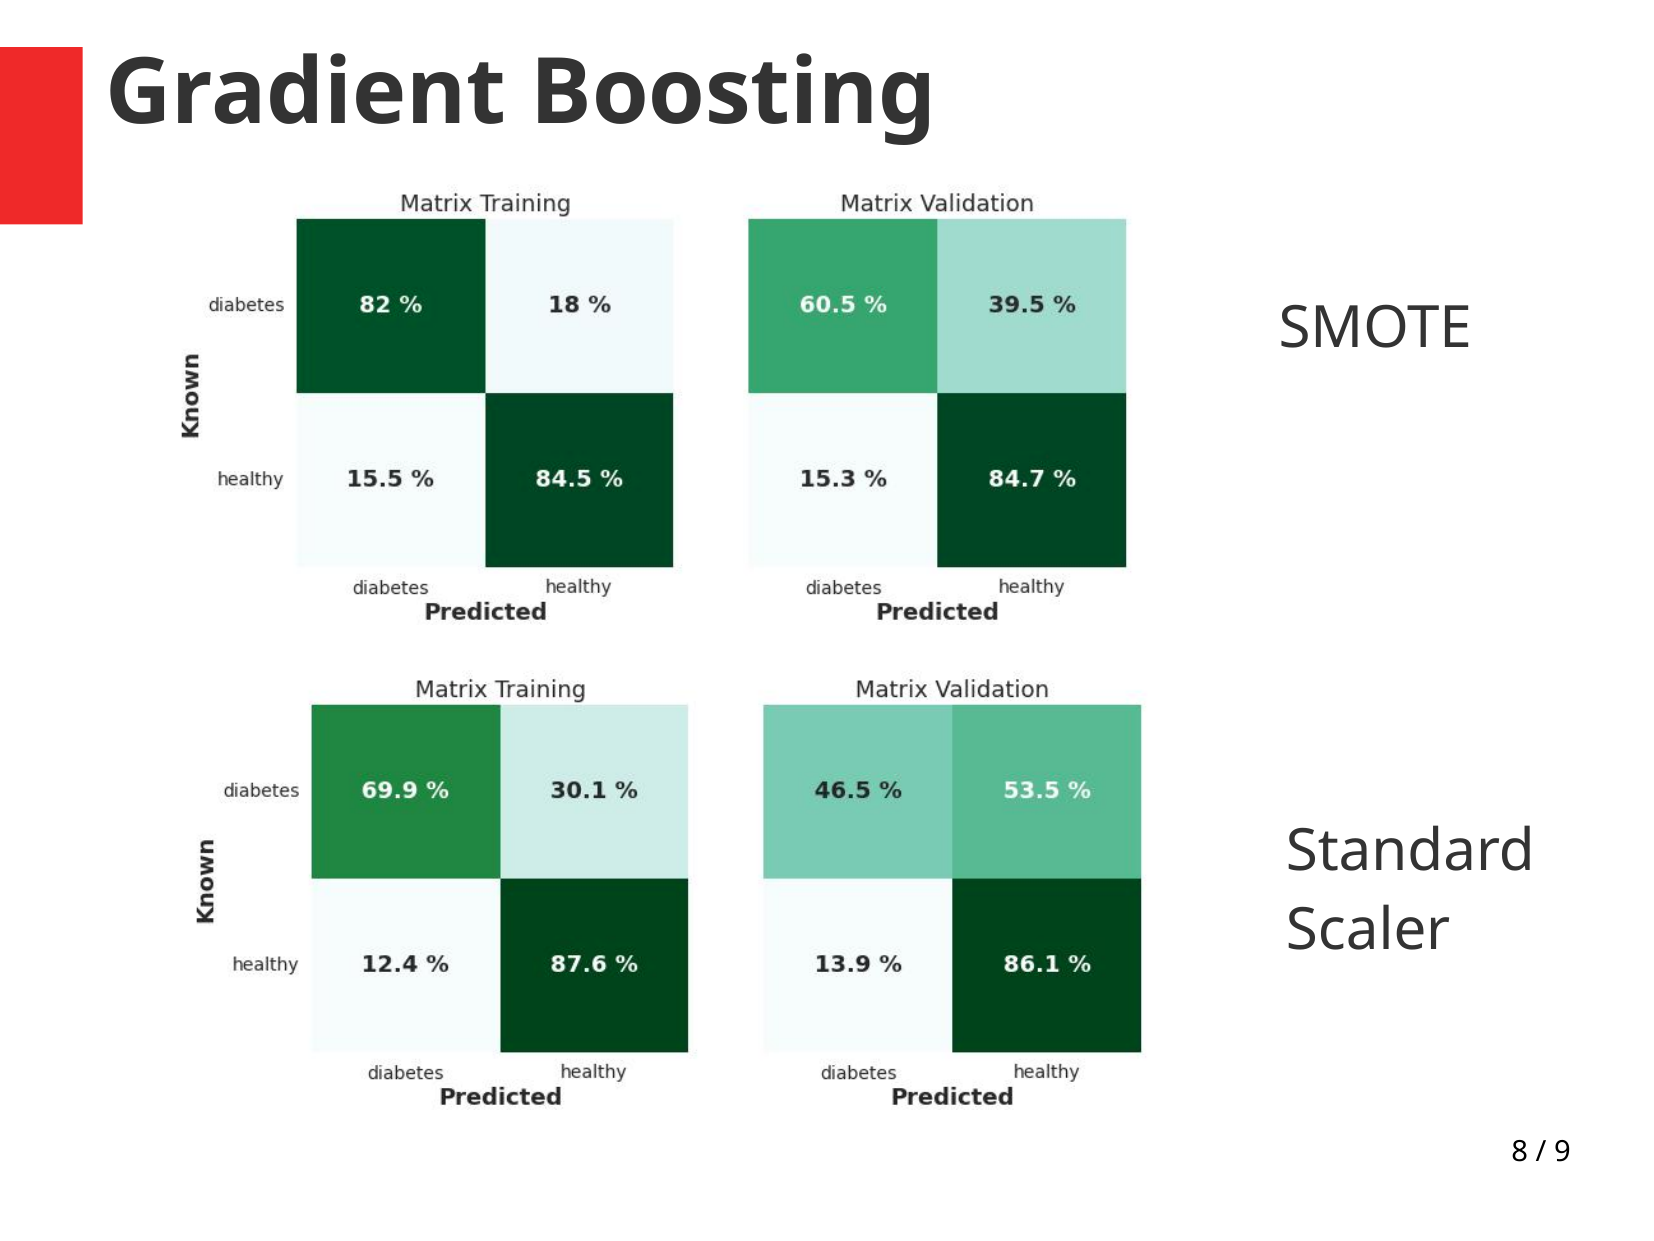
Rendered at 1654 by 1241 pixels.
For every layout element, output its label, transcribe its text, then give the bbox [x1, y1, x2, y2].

list SMOTE [1207, 285, 1621, 452]
picture [104, 663, 1150, 1111]
list Standard Scaler [1215, 808, 1628, 976]
picture [90, 180, 1144, 625]
title Gradient Boosting [105, 0, 1558, 193]
